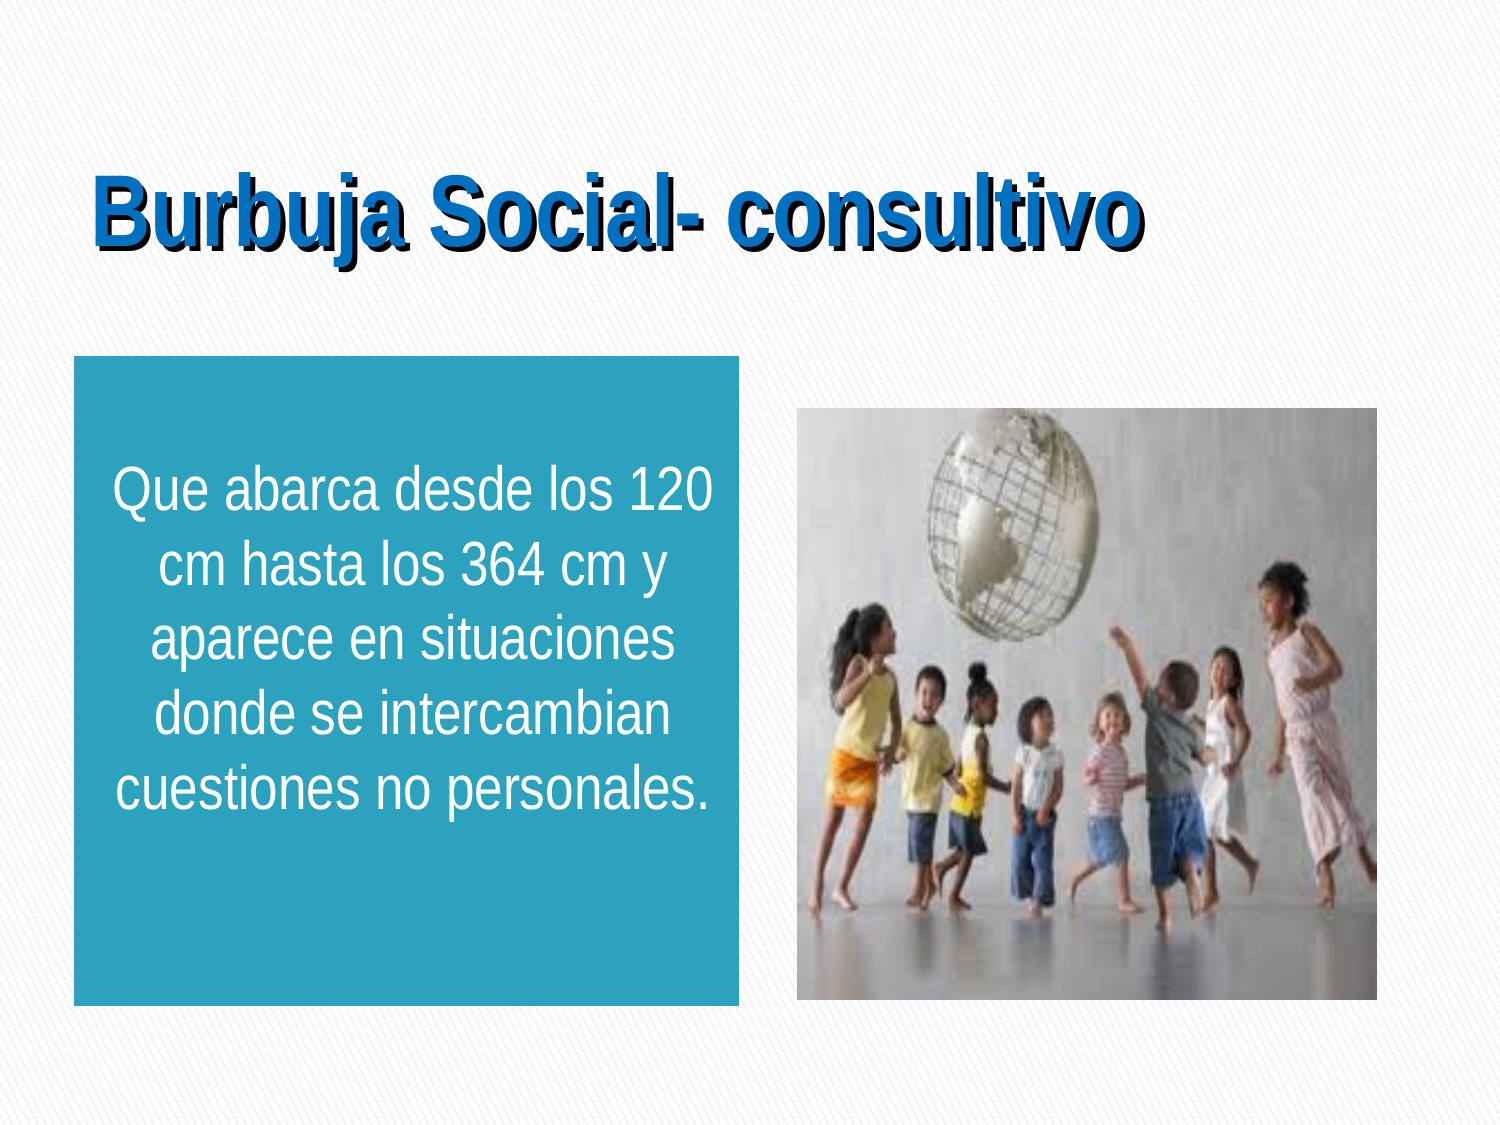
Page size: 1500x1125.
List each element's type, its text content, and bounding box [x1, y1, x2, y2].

title Burbuja Social- consultivo [75, 44, 1426, 233]
picture [797, 408, 1377, 1000]
list Que abarca desde los 120 cm hasta los 364 cm y aparece en situaciones donde se intercambian cuestiones no personales. [75, 356, 738, 1005]
